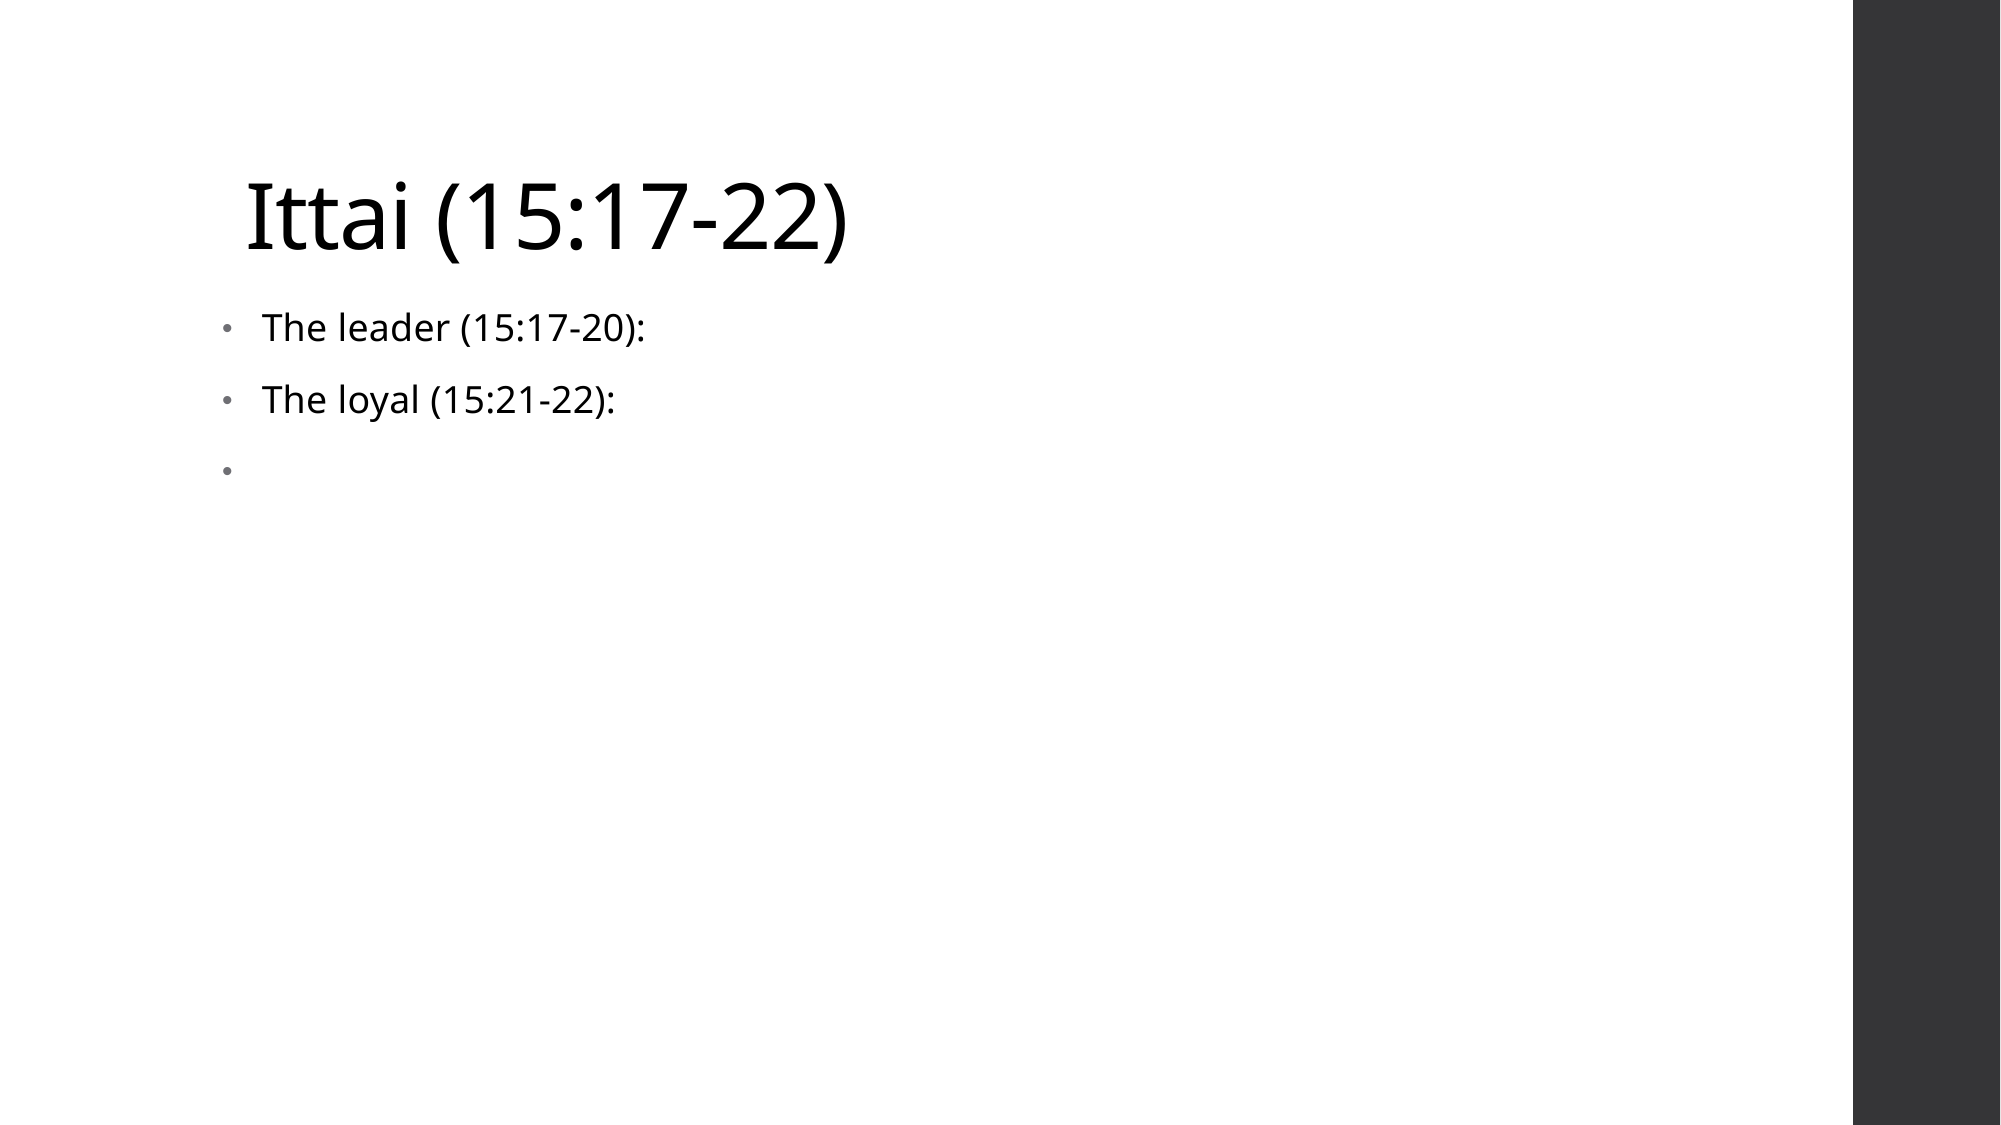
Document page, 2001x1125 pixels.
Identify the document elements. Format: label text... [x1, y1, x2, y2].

list The leader (15:17-20): The loyal (15:21-22): [206, 299, 1617, 1014]
title Ittai (15:17-22) [206, 60, 1797, 278]
